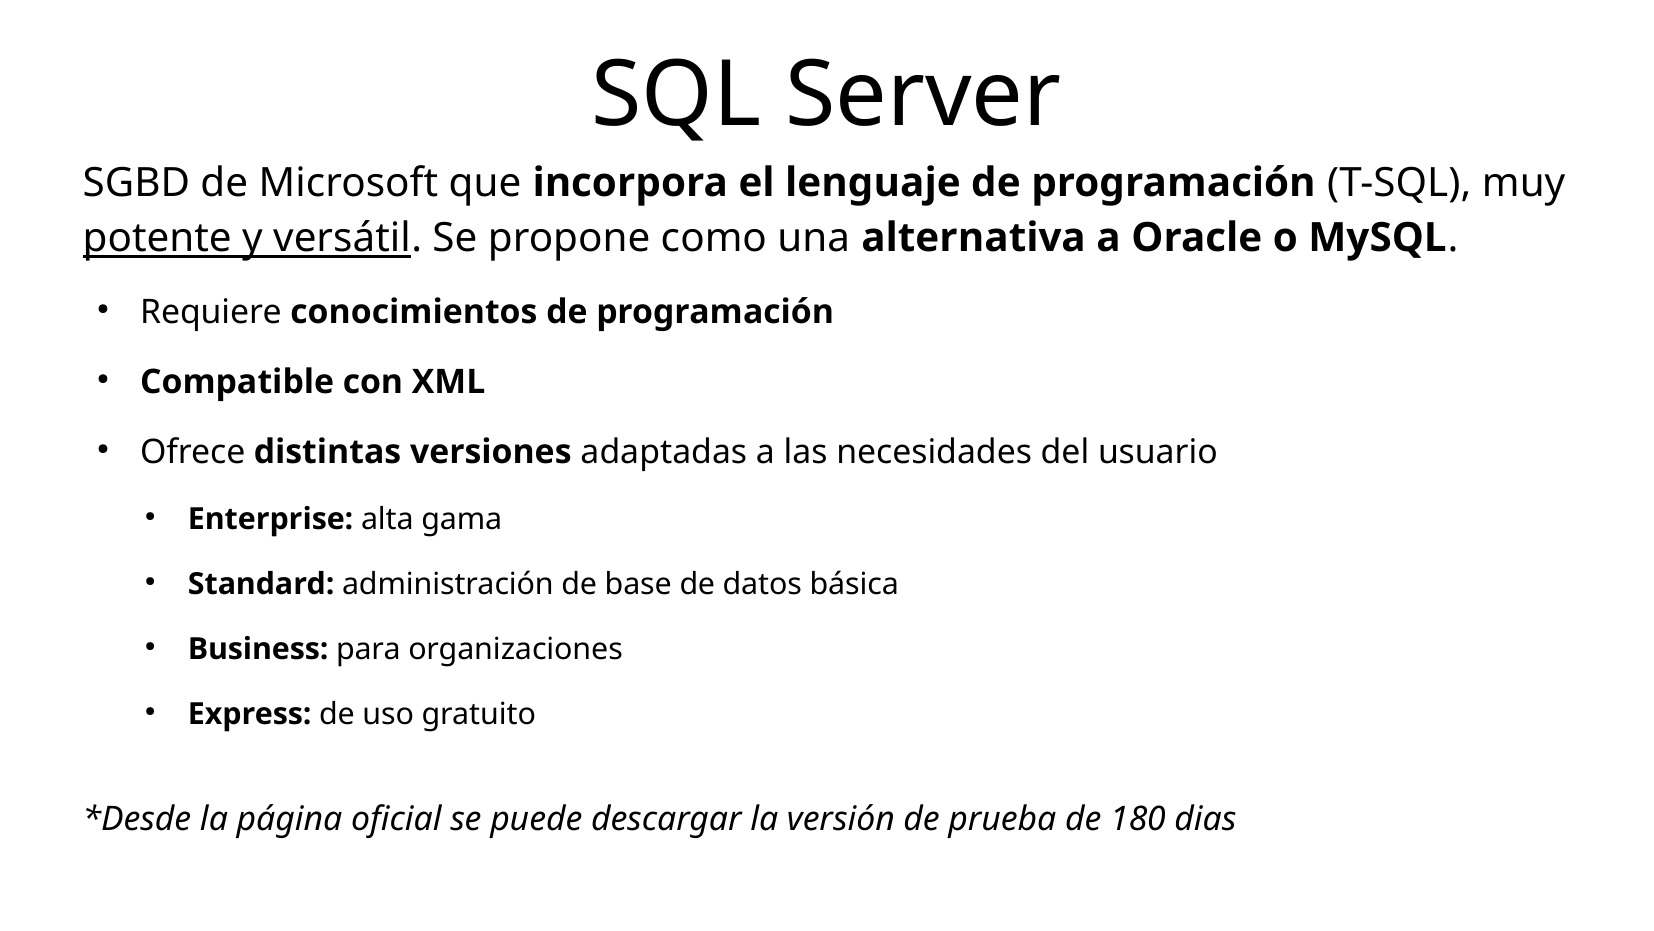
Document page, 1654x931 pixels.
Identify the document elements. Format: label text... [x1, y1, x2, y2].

list SGBD de Microsoft que incorpora el lenguaje de programación (T-SQL), muy potente y versátil. Se propone como una alternativa a Oracle o MySQL. Requiere conocimientos de programación Compatible con XML Ofrece distintas versiones adaptadas a las necesidades del usuario Enterprise: alta gama Standard: administración de base de datos básica Business: para organizaciones Express: de uso gratuito *Desde la página oficial se puede descargar la versión de prueba de 180 dias [82, 153, 1571, 863]
title SQL Server [82, 37, 1571, 142]
